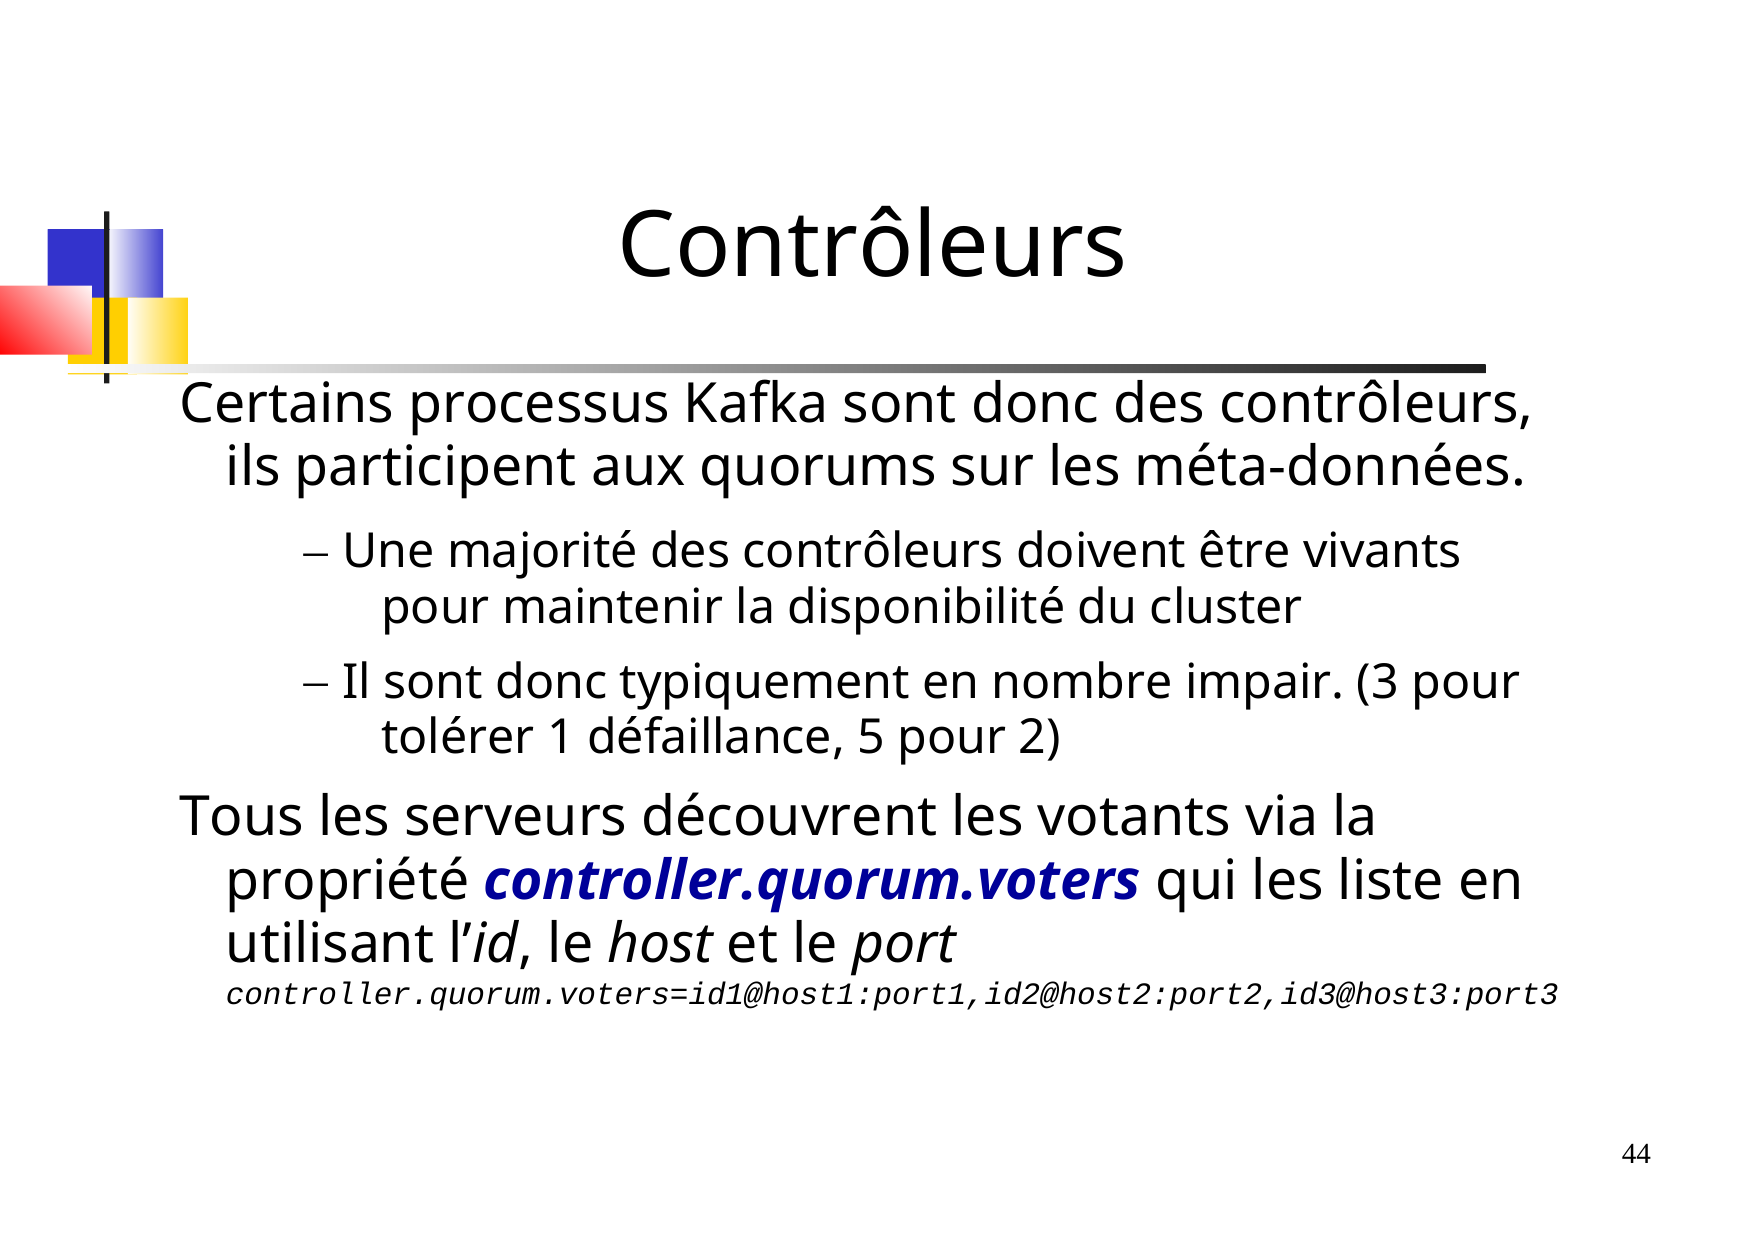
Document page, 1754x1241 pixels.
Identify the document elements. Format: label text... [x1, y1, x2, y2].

list Certains processus Kafka sont donc des contrôleurs, ils participent aux quorums sur les méta-données. Une majorité des contrôleurs doivent être vivants pour maintenir la disponibilité du cluster Il sont donc typiquement en nombre impair. (3 pour tolérer 1 défaillance, 5 pour 2) Tous les serveurs découvrent les votants via la propriété controller.quorum.voters qui les liste en utilisant l’id, le host et le port controller.quorum.voters=id1@host1:port1,id2@host2:port2,id3@host3:port3 [179, 371, 1567, 1091]
title Contrôleurs [179, 139, 1567, 351]
